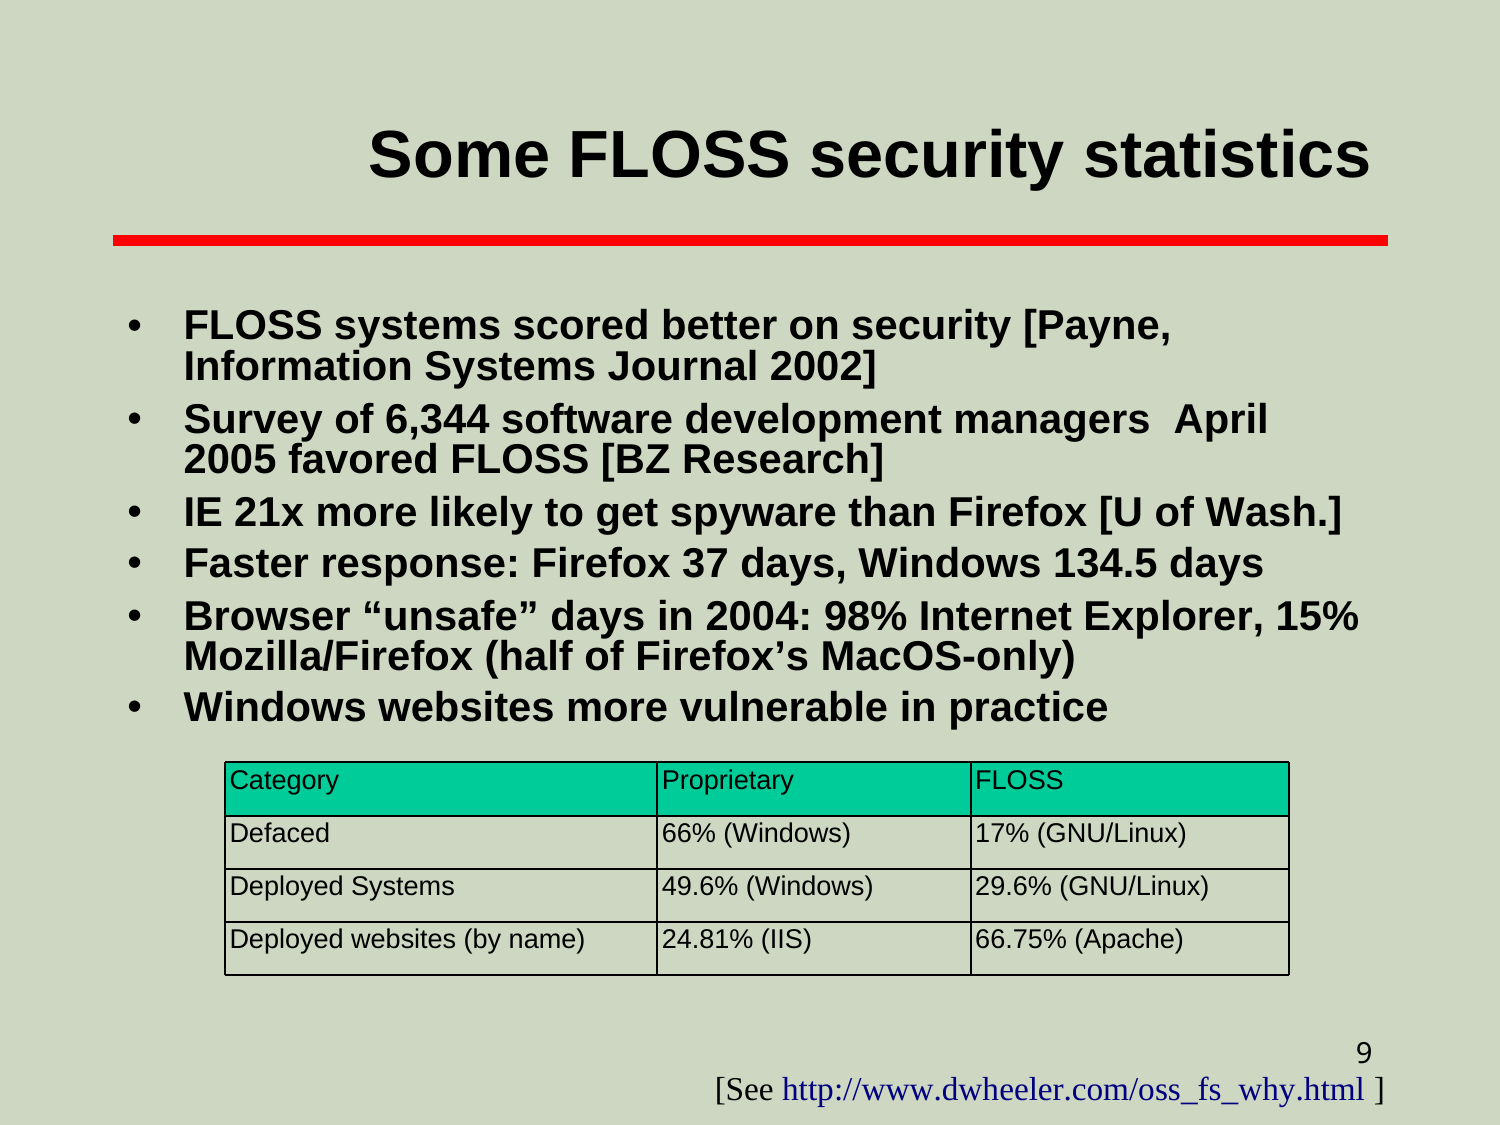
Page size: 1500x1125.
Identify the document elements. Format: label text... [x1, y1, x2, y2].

text_box FLOSS [972, 763, 1288, 815]
text_box 49.6% (Windows) [658, 870, 970, 921]
text_box Category [226, 763, 656, 815]
text_box 29.6% (GNU/Linux) [972, 870, 1288, 921]
list FLOSS systems scored better on security [Payne, Information Systems Journal 2002] Survey of 6,344 software development managers April 2005 favored FLOSS [BZ Research] IE 21x more likely to get spyware than Firefox [U of Wash.] Faster response: Firefox 37 days, Windows 134.5 days Browser “unsafe” days in 2004: 98% Internet Explorer, 15% Mozilla/Firefox (half of Firefox’s MacOS-only) Windows websites more vulnerable in practice [112, 299, 1388, 894]
text_box 66% (Windows) [658, 817, 970, 868]
text_box Defaced [226, 817, 656, 868]
title Some FLOSS security statistics [337, 85, 1388, 224]
text_box Deployed websites (by name) [226, 923, 656, 974]
text_box [See http://www.dwheeler.com/oss_fs_why.html ] [599, 1070, 1500, 1108]
text_box Deployed Systems [226, 870, 656, 921]
text_box 24.81% (IIS) [658, 923, 970, 974]
text_box 17% (GNU/Linux) [972, 817, 1288, 868]
text_box 66.75% (Apache) [972, 923, 1288, 974]
text_box Proprietary [658, 763, 970, 815]
